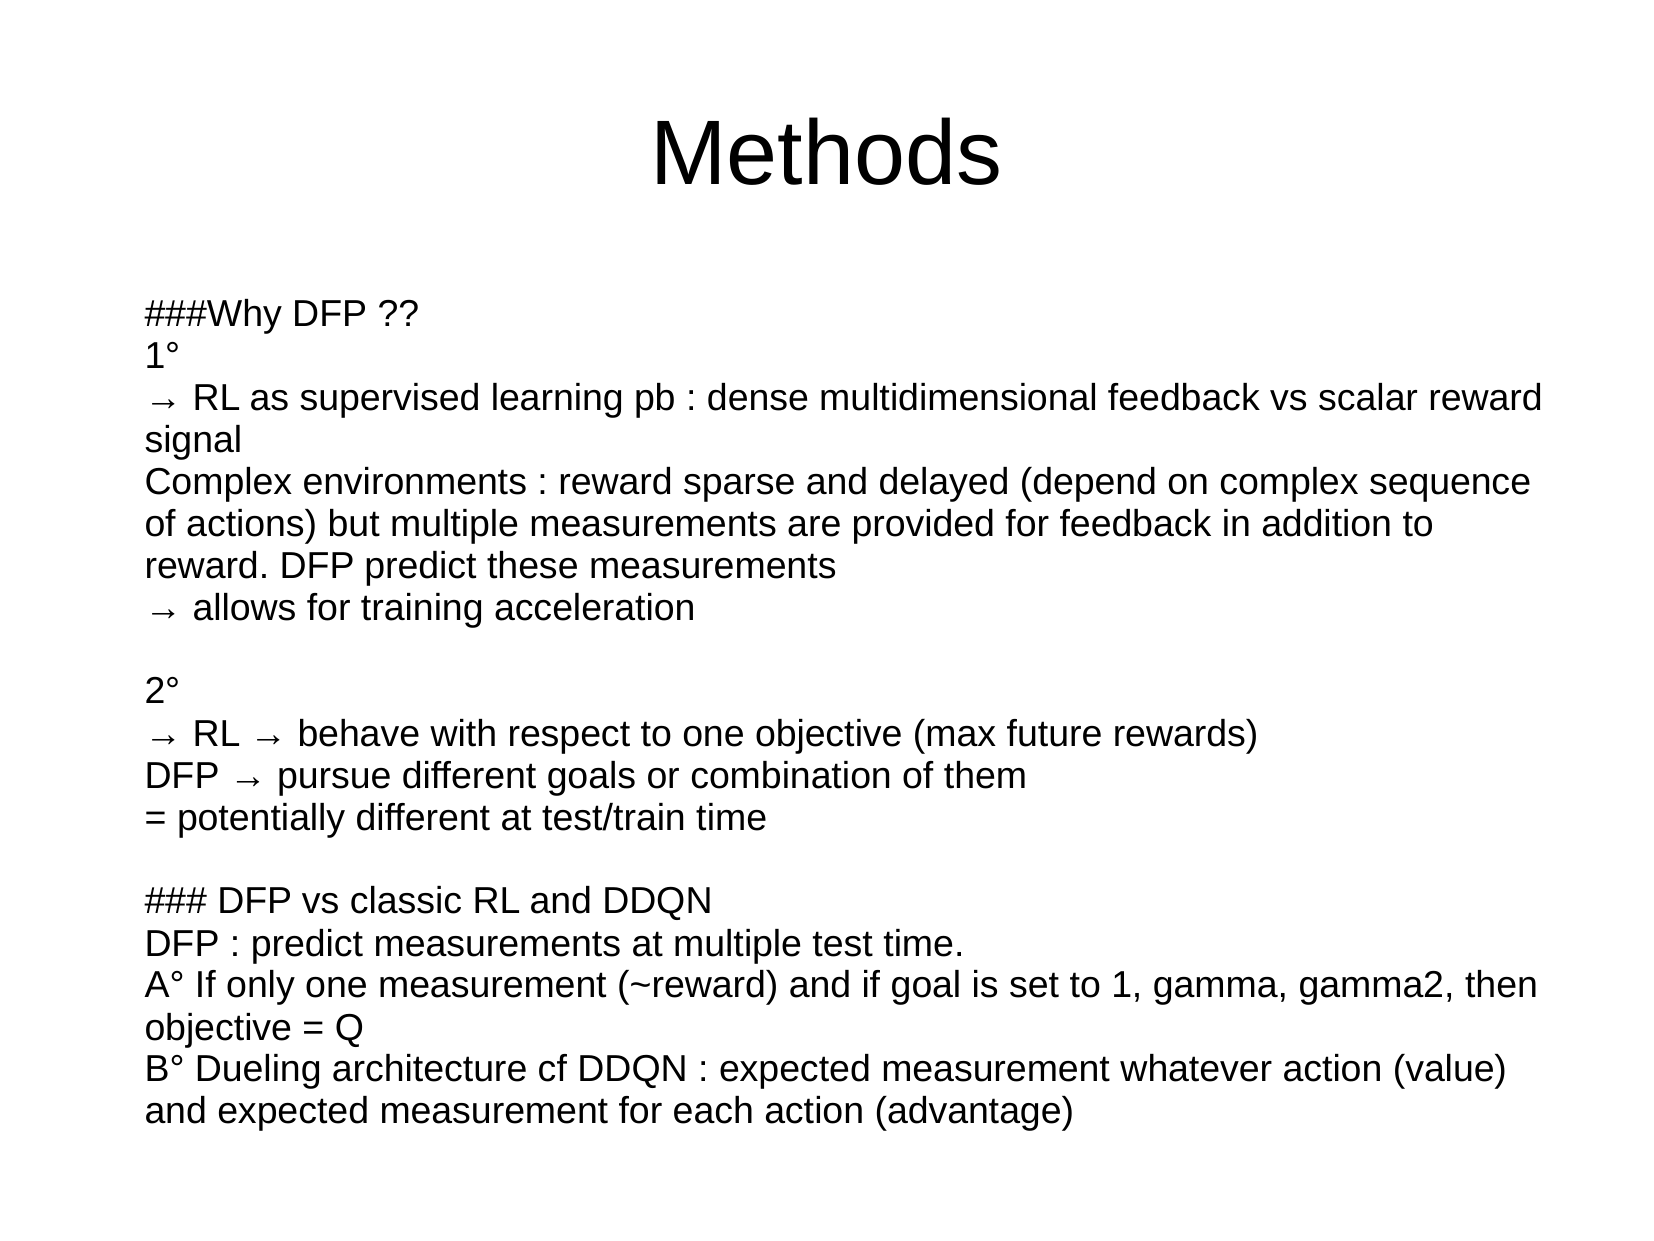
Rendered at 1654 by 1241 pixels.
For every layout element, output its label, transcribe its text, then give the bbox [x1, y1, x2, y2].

title Methods [82, 49, 1571, 257]
text_box ###Why DFP ?? 1° → RL as supervised learning pb : dense multidimensional feedback vs scalar reward signal Complex environments : reward sparse and delayed (depend on complex sequence of actions) but multiple measurements are provided for feedback in addition to reward. DFP predict these measurements → allows for training acceleration 2° → RL → behave with respect to one objective (max future rewards) DFP → pursue different goals or combination of them = potentially different at test/train time ### DFP vs classic RL and DDQN DFP : predict measurements at multiple test time. A° If only one measurement (~reward) and if goal is set to 1, gamma, gamma2, then objective = Q B° Dueling architecture cf DDQN : expected measurement whatever action (value) and expected measurement for each action (advantage) [129, 200, 1571, 1224]
